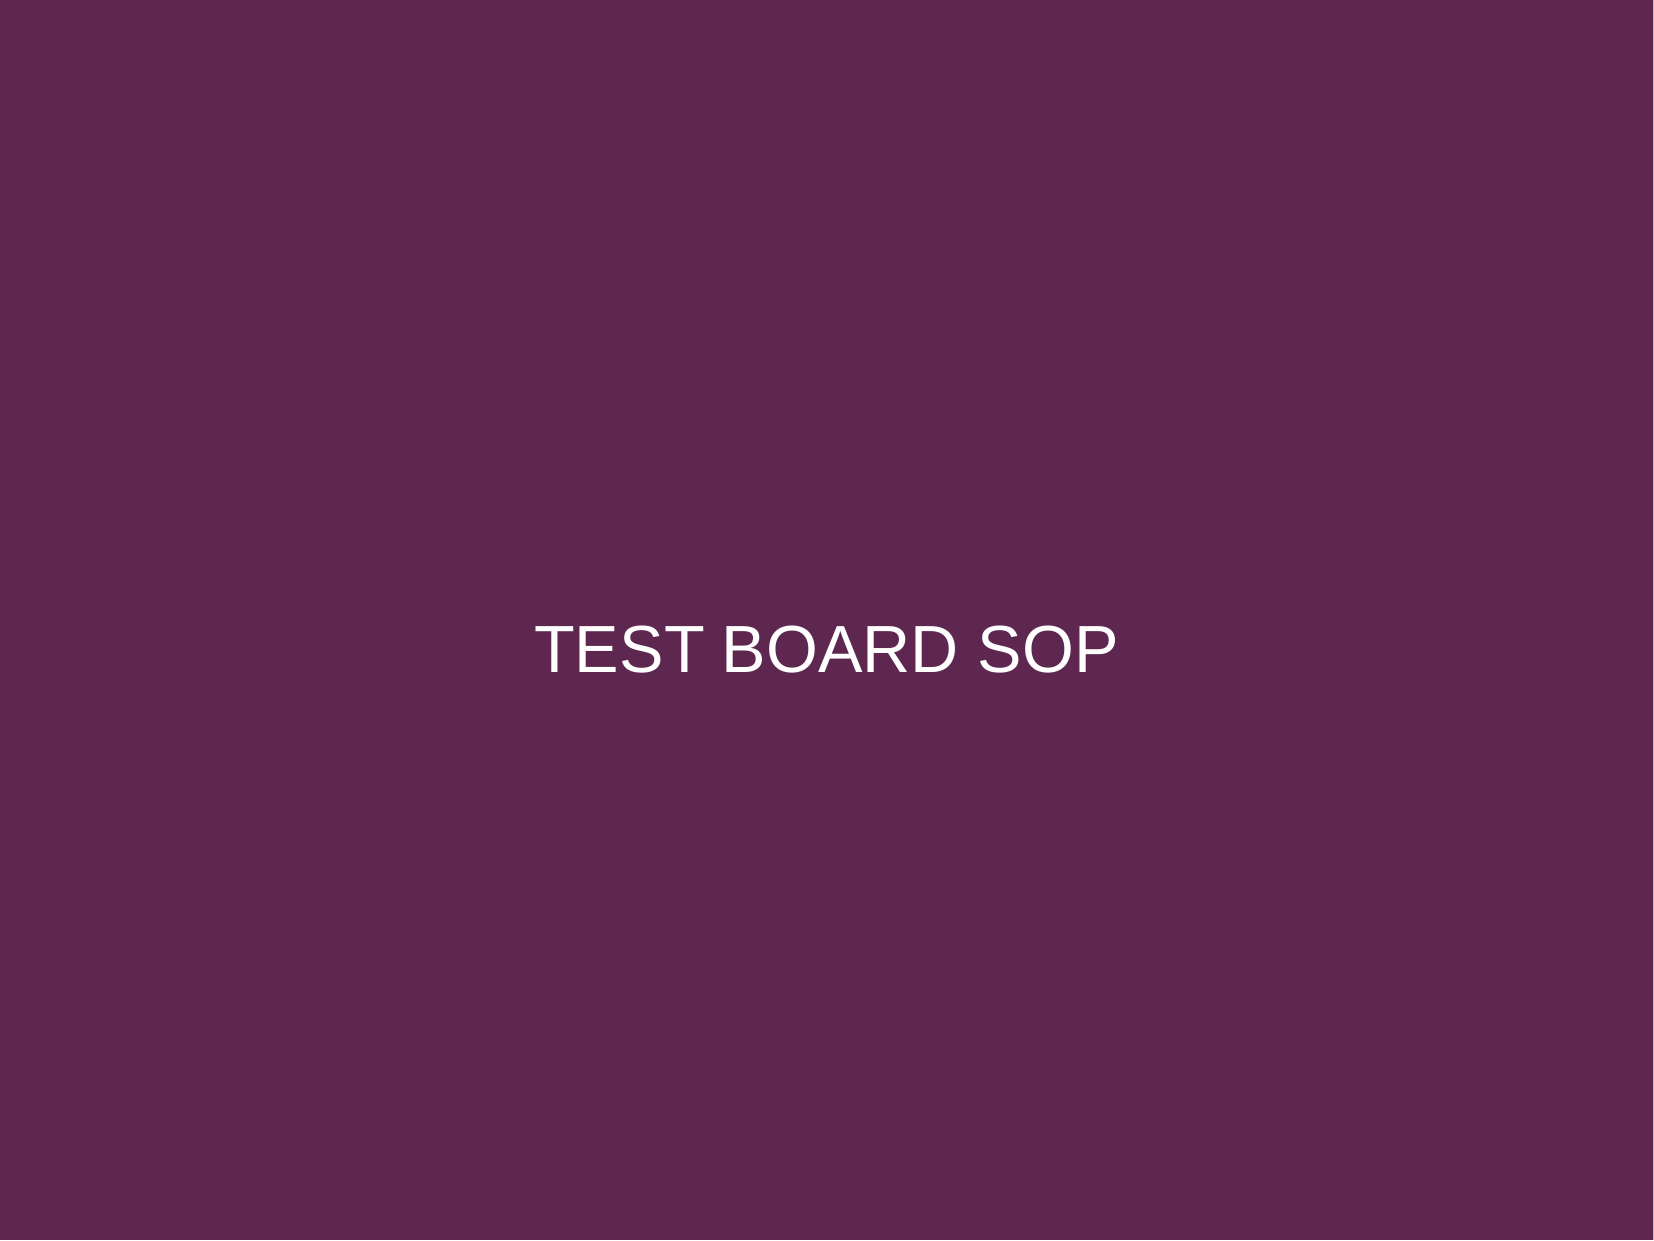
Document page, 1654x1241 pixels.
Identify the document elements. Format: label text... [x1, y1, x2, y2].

subtitle TEST BOARD SOP [82, 290, 1571, 1010]
